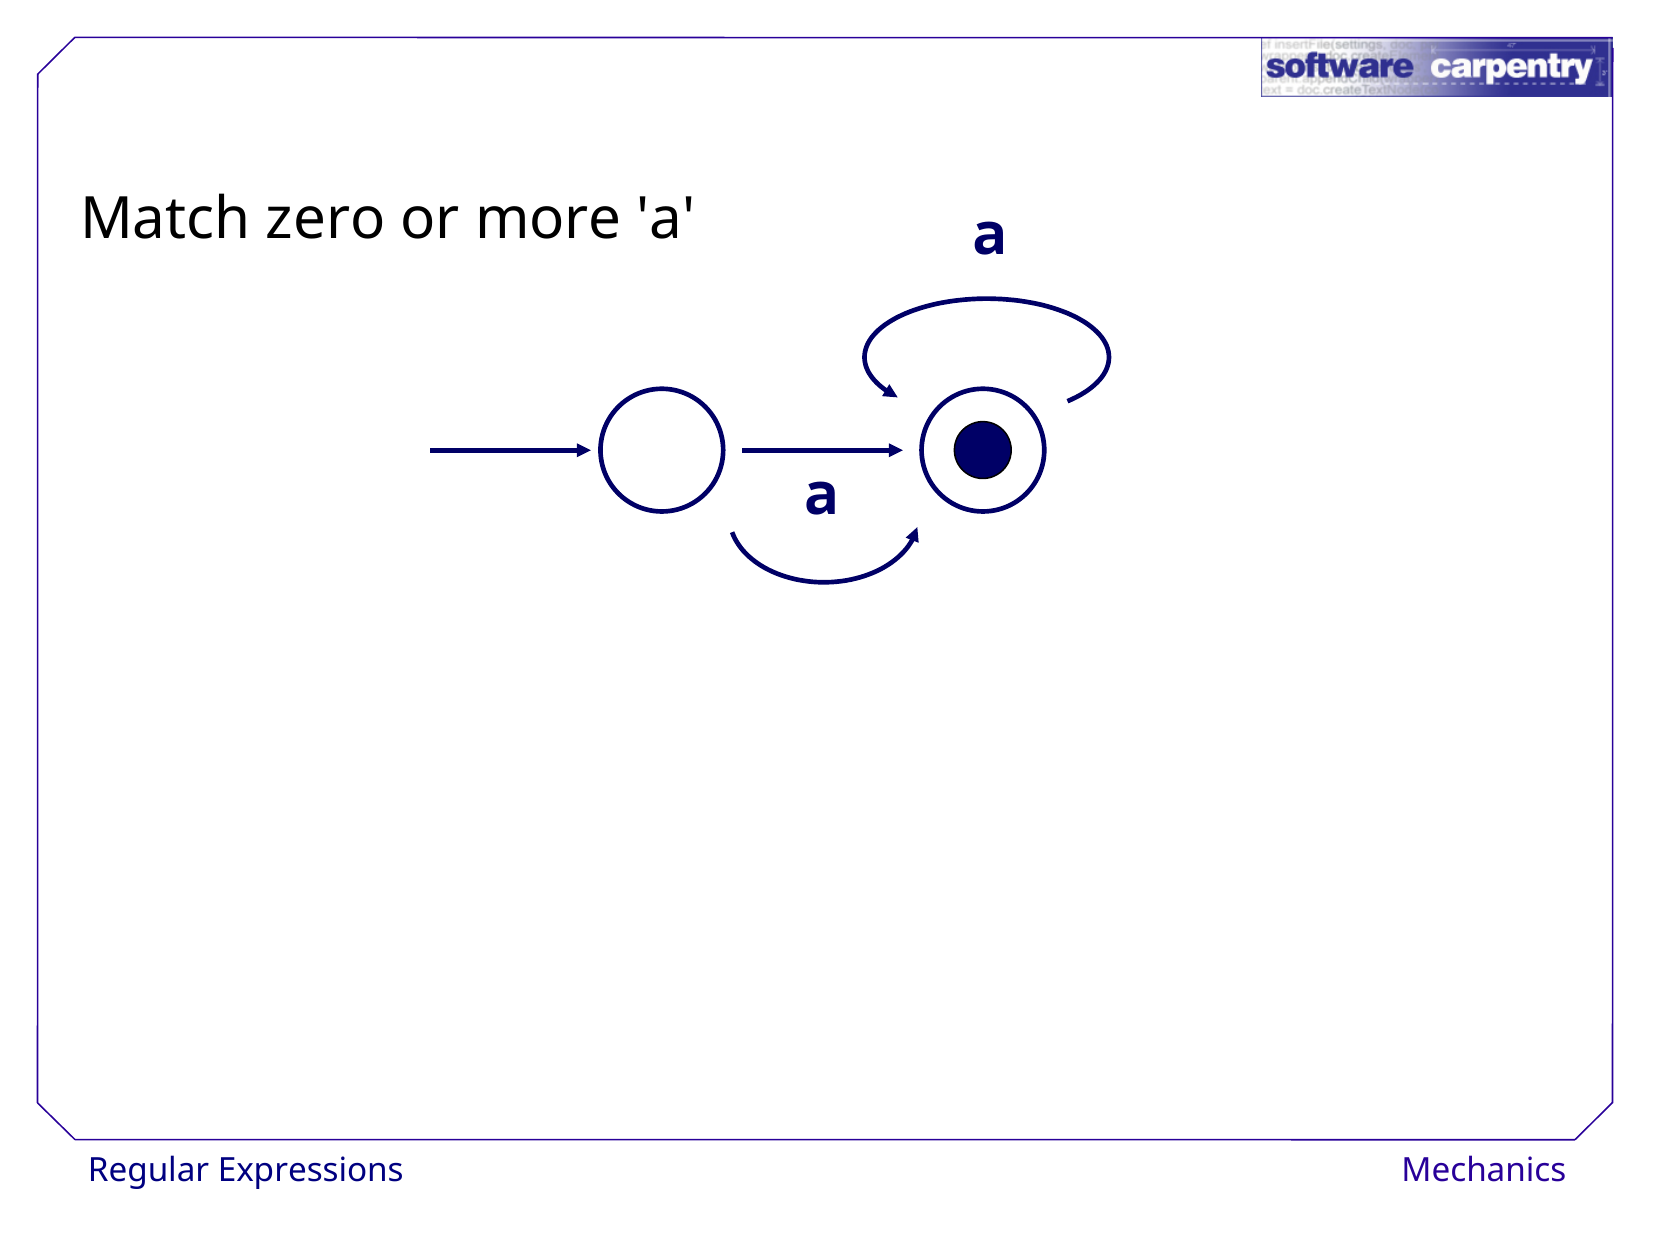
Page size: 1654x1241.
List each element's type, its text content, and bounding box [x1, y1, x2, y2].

text_box Match zero or more 'a' [65, 138, 861, 259]
text_box a [788, 454, 854, 536]
picture [1261, 39, 1613, 97]
text_box a [957, 194, 1022, 276]
text_box [954, 421, 1012, 479]
